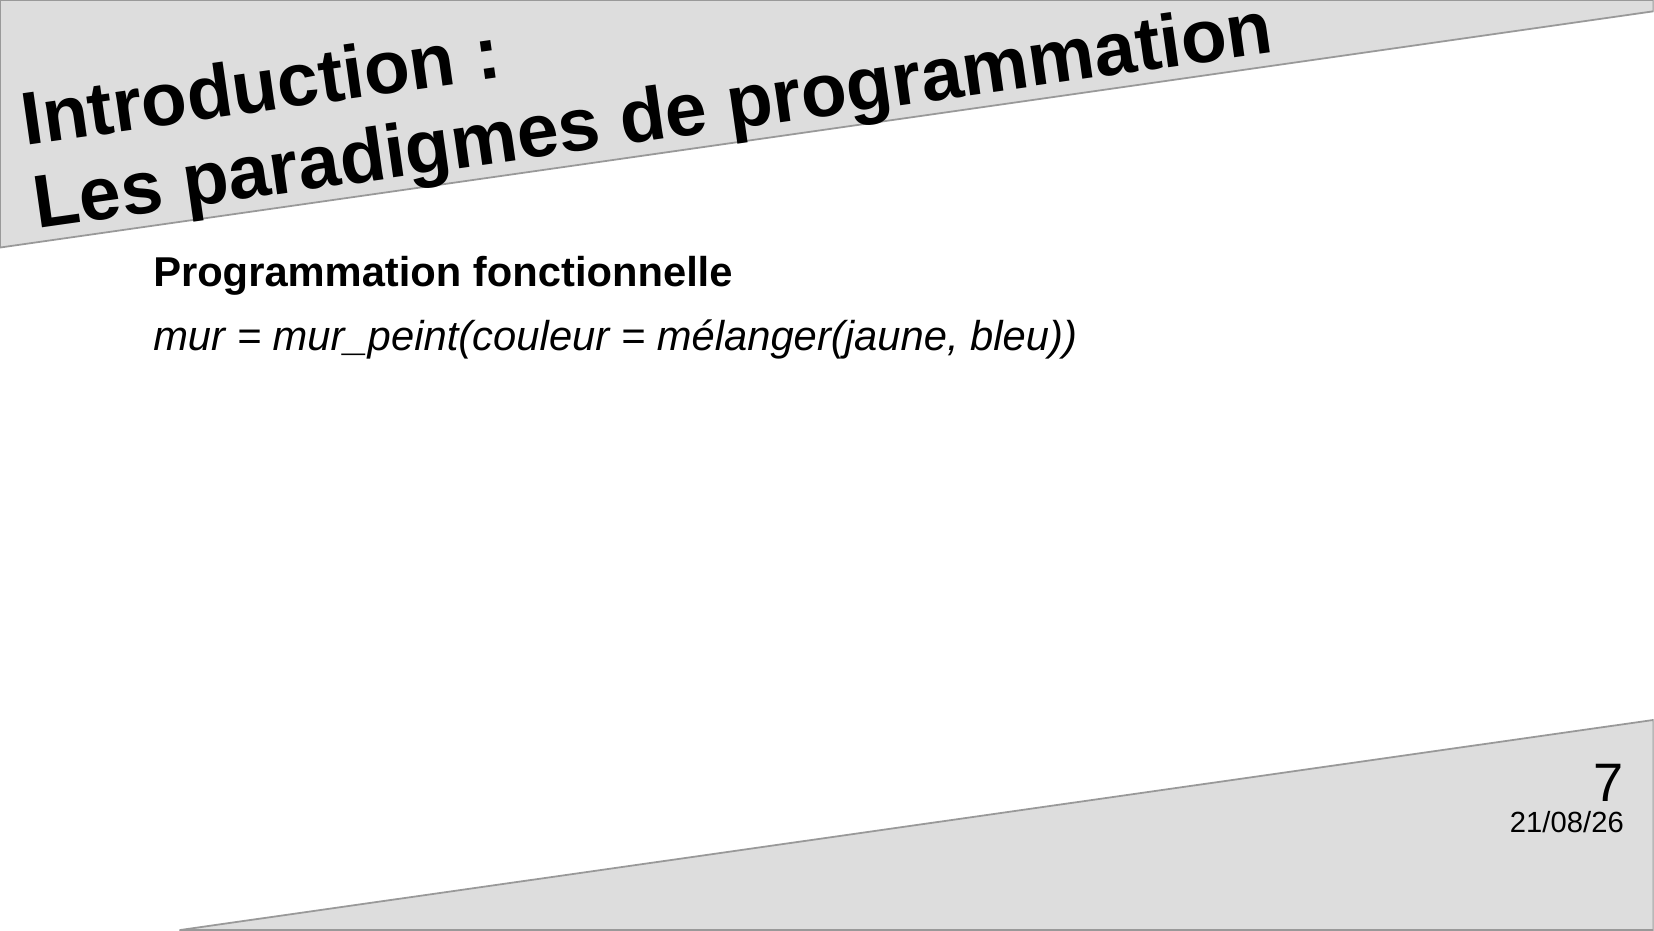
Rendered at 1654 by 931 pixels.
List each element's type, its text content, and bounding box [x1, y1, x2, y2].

title Introduction : Les paradigmes de programmation [16, 0, 1502, 245]
list Programmation fonctionnelle mur = mur_peint(couleur = mélanger(jaune, bleu)) [82, 248, 1538, 789]
